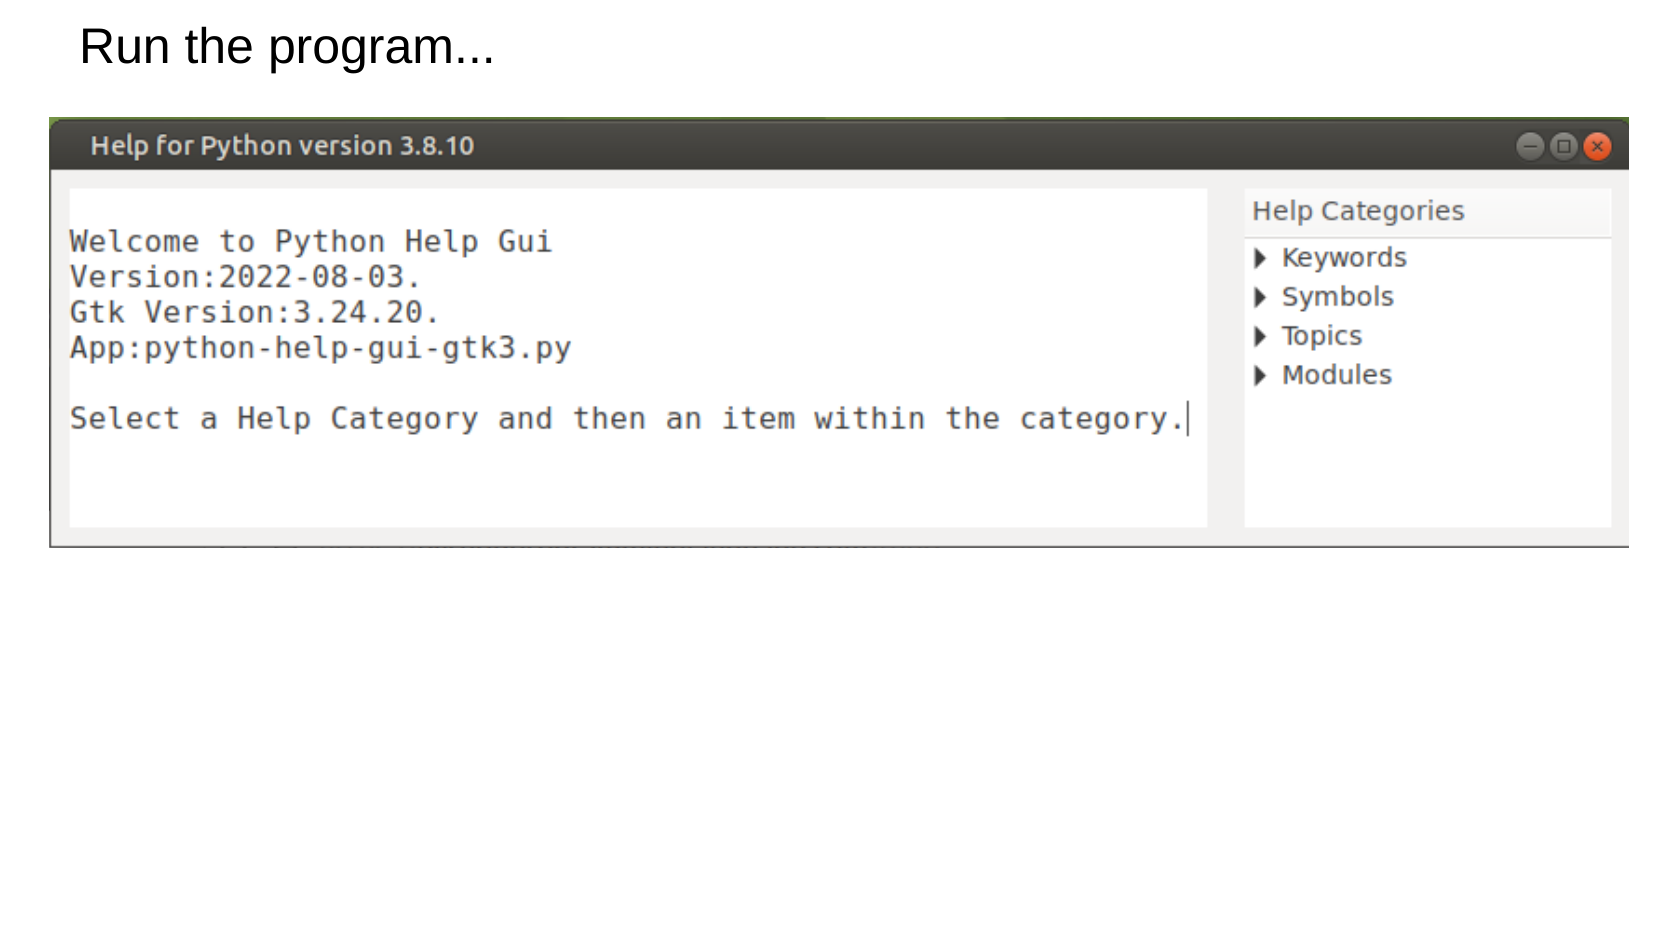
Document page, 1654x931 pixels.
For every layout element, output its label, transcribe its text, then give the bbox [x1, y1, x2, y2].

list Run the program... [79, 18, 1568, 117]
picture [49, 117, 1629, 548]
